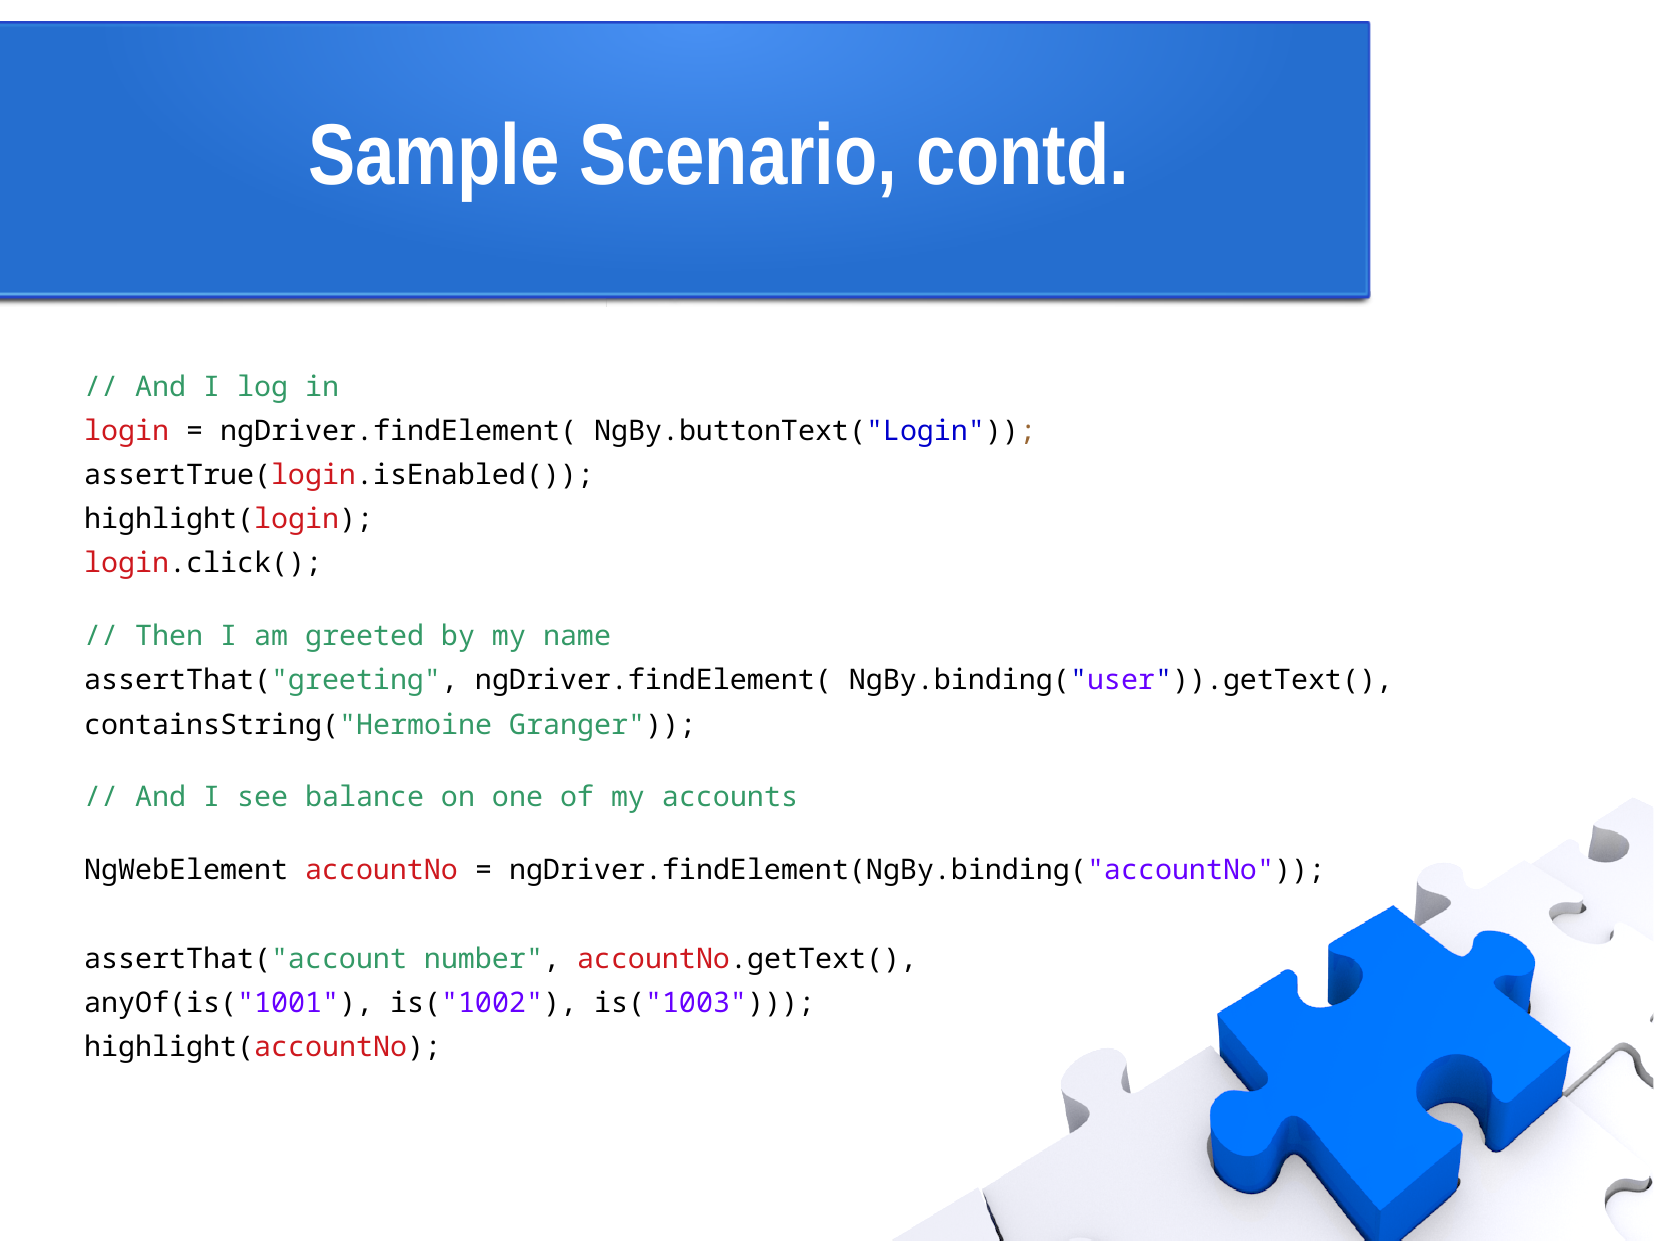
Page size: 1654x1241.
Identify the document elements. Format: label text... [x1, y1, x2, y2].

picture [0, 21, 1375, 307]
title Sample Scenario, contd. [82, 49, 1356, 257]
list // And I log in login = ngDriver.findElement( NgBy.buttonText("Login")); assertTrue(login.isEnabled()); highlight(login); login.click(); // Then I am greeted by my name assertThat("greeting", ngDriver.findElement( NgBy.binding("user")).getText(), containsString("Hermoine Granger")); // And I see balance on one of my accounts NgWebElement accountNo = ngDriver.findElement(NgBy.binding("accountNo")); assertThat("account number", accountNo.getText(), anyOf(is("1001"), is("1002"), is("1003"))); highlight(accountNo); [84, 360, 1482, 1066]
picture [872, 655, 1654, 1241]
